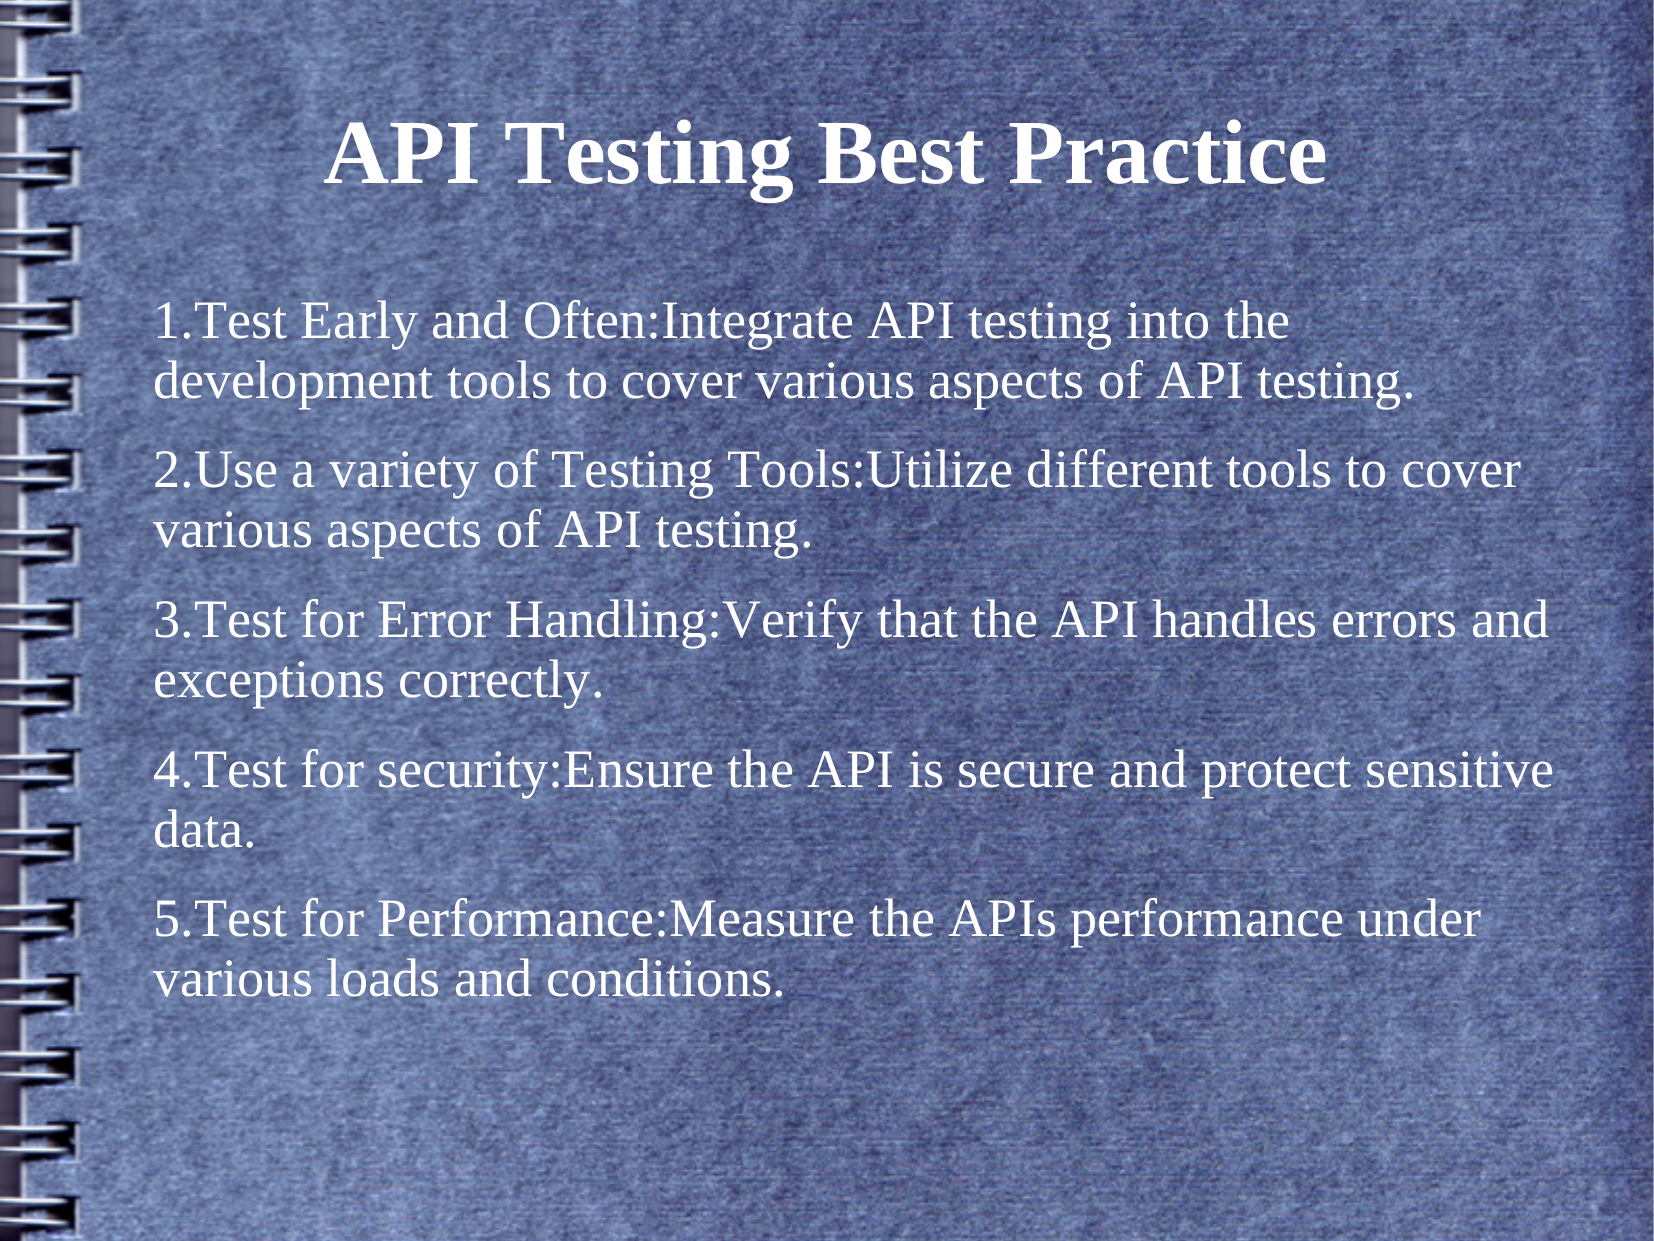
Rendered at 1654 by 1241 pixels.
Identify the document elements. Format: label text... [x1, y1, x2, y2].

title API Testing Best Practice [82, 49, 1571, 257]
list 1.Test Early and Often:Integrate API testing into the development tools to cover various aspects of API testing. 2.Use a variety of Testing Tools:Utilize different tools to cover various aspects of API testing. 3.Test for Error Handling:Verify that the API handles errors and exceptions correctly. 4.Test for security:Ensure the API is secure and protect sensitive data. 5.Test for Performance:Measure the APIs performance under various loads and conditions. [82, 290, 1571, 1223]
picture [0, 0, 1654, 1241]
